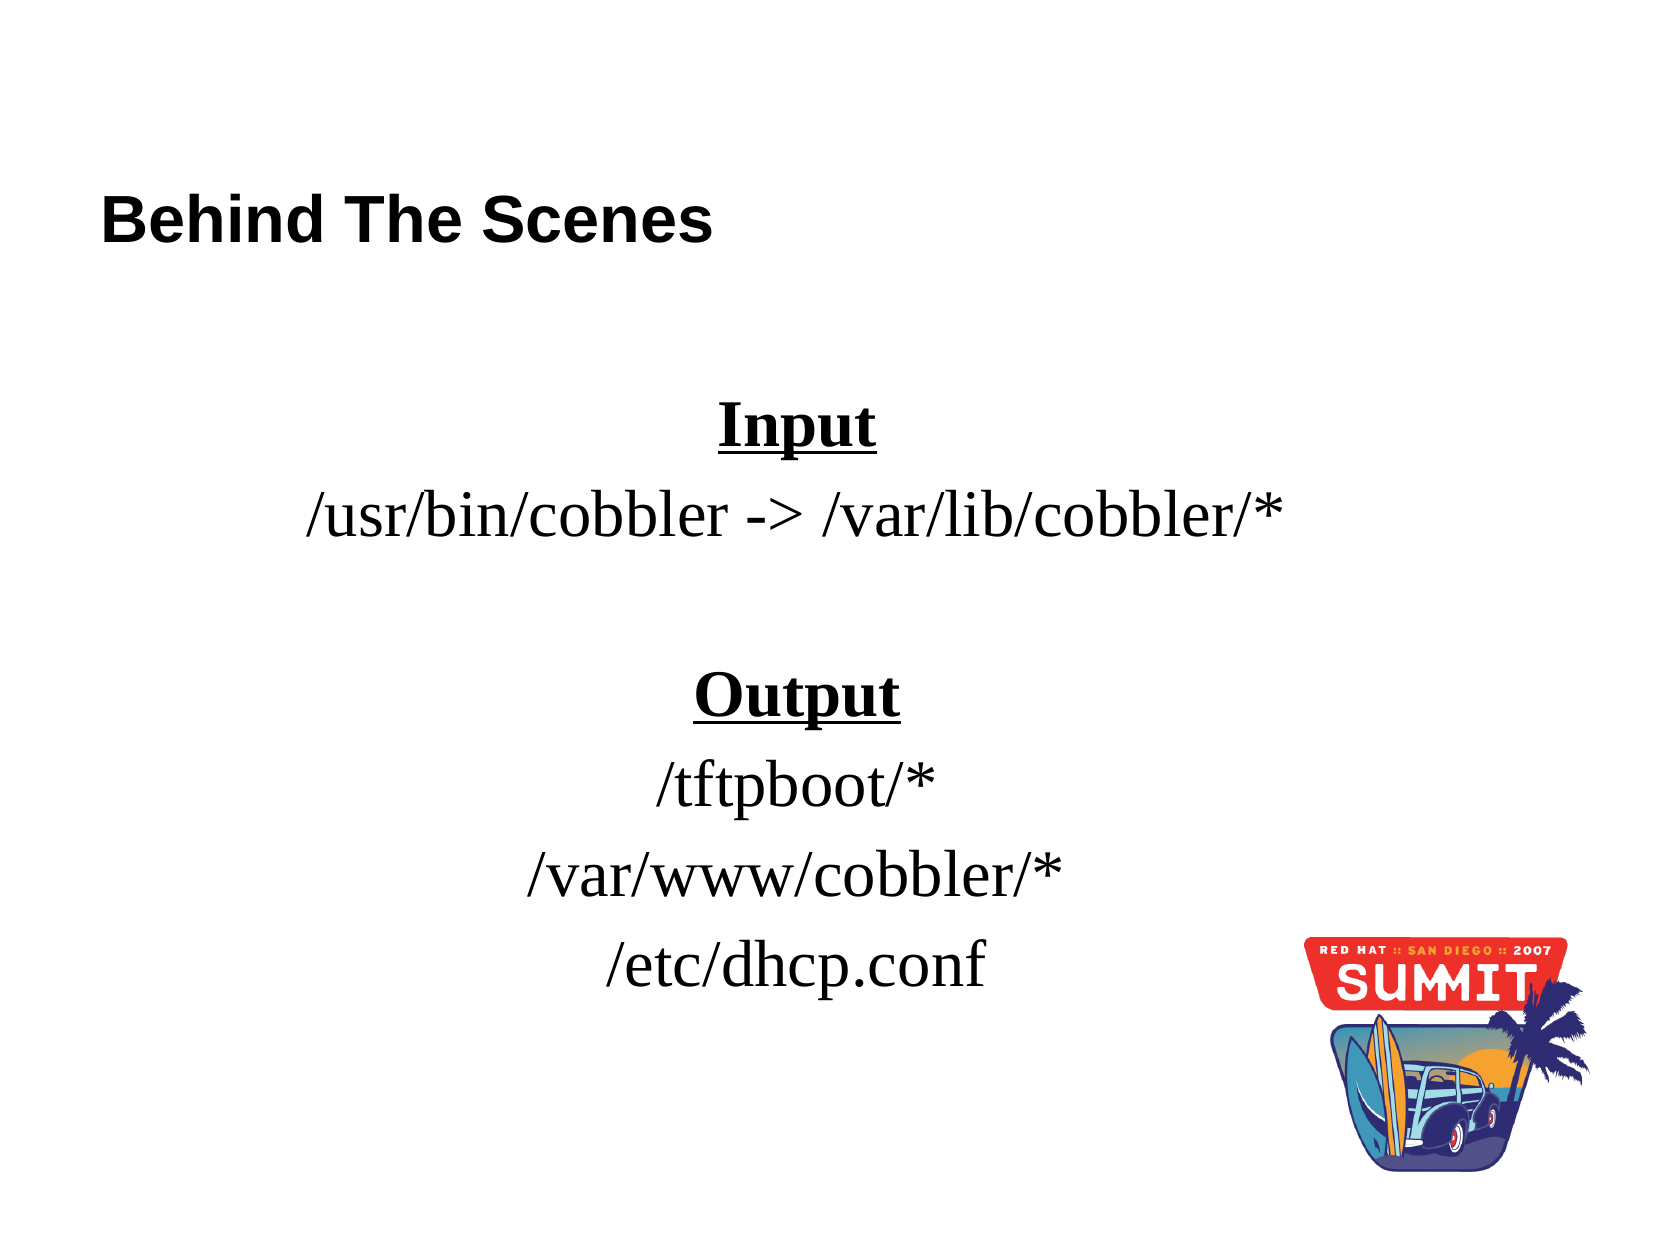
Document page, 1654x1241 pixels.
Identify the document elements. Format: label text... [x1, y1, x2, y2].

picture [1500, 937, 1590, 1172]
title Behind The Scenes [100, 164, 1506, 275]
subtitle Input /usr/bin/cobbler -> /var/lib/cobbler/* Output /tftpboot/* /var/www/cobbler/* /etc/dhcp.conf [94, 304, 1500, 1174]
